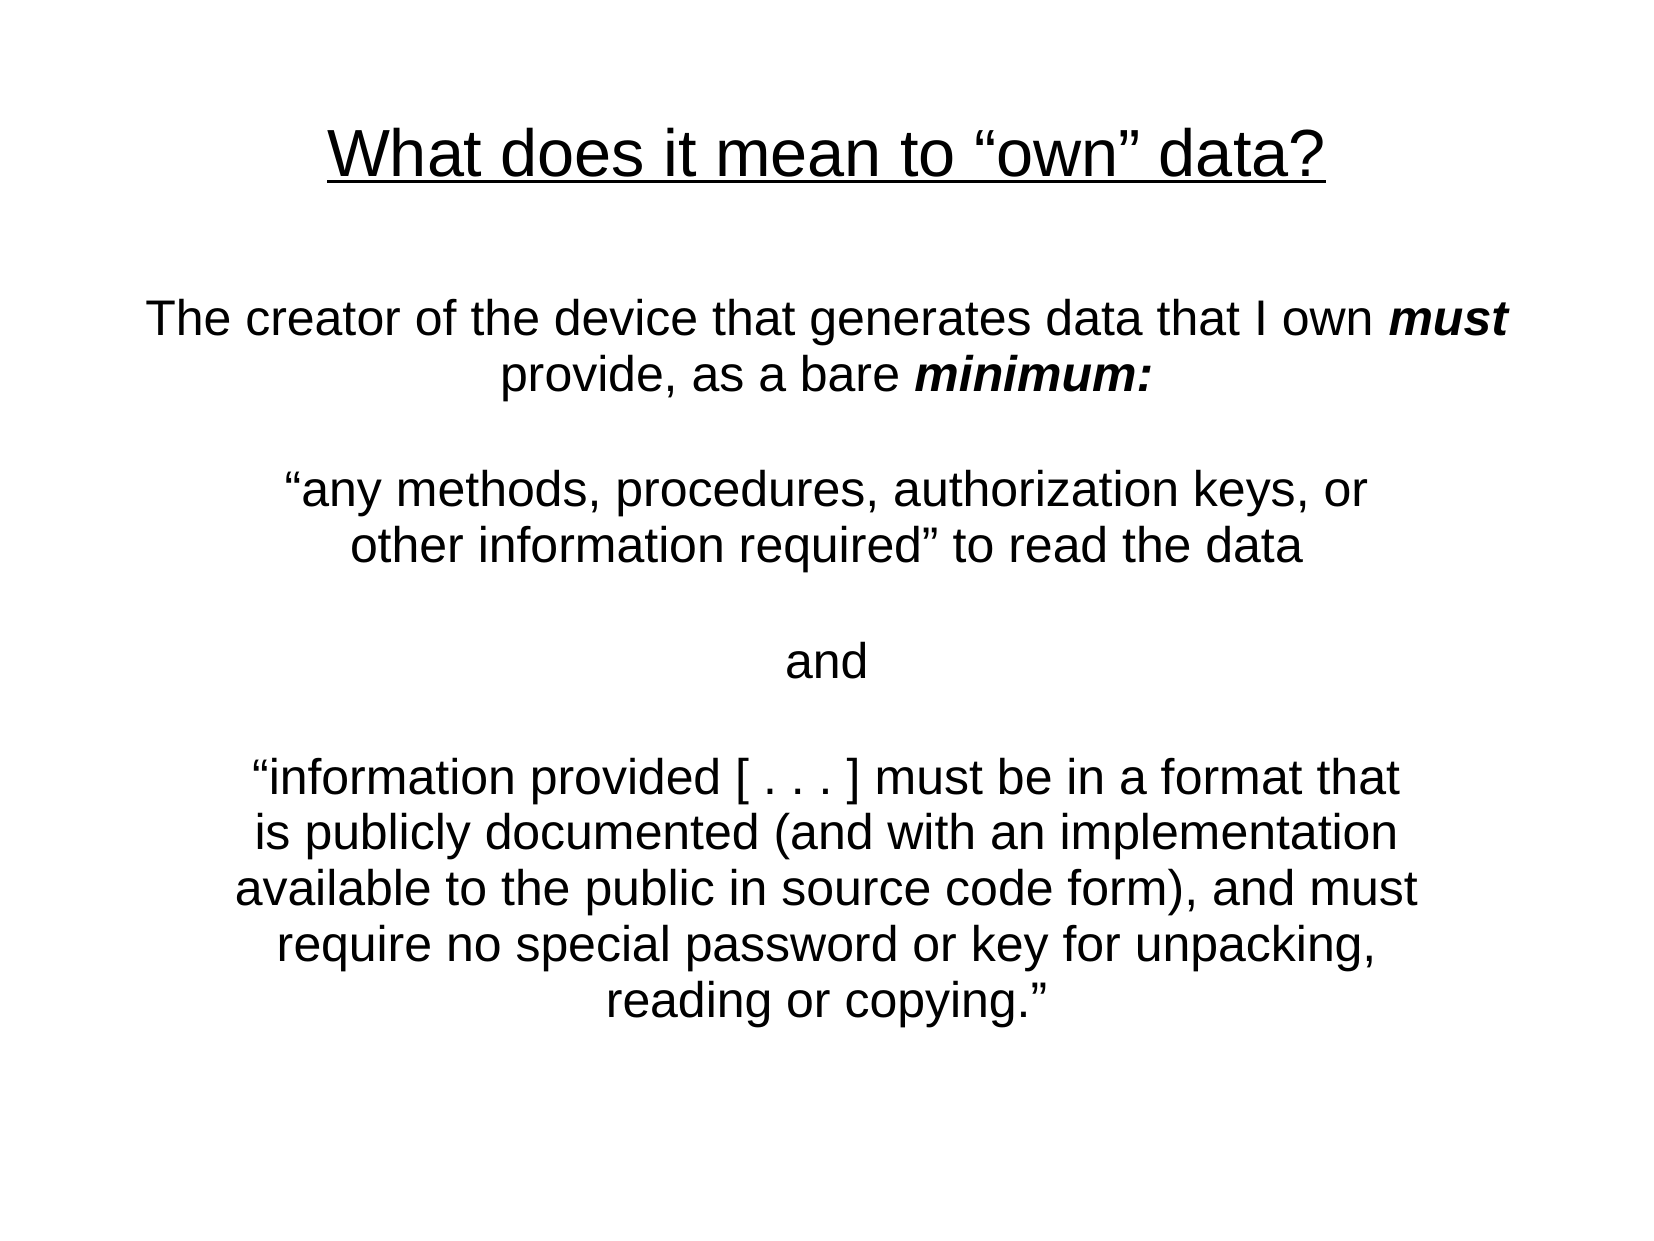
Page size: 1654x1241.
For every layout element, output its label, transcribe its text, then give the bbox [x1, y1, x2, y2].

title What does it mean to “own” data? [82, 49, 1571, 257]
list The creator of the device that generates data that I own must provide, as a bare minimum: “any methods, procedures, authorization keys, or other information required” to read the data and “information provided [ . . . ] must be in a format that is publicly documented (and with an implementation available to the public in source code form), and must require no special password or key for unpacking, reading or copying.” [82, 290, 1571, 1109]
